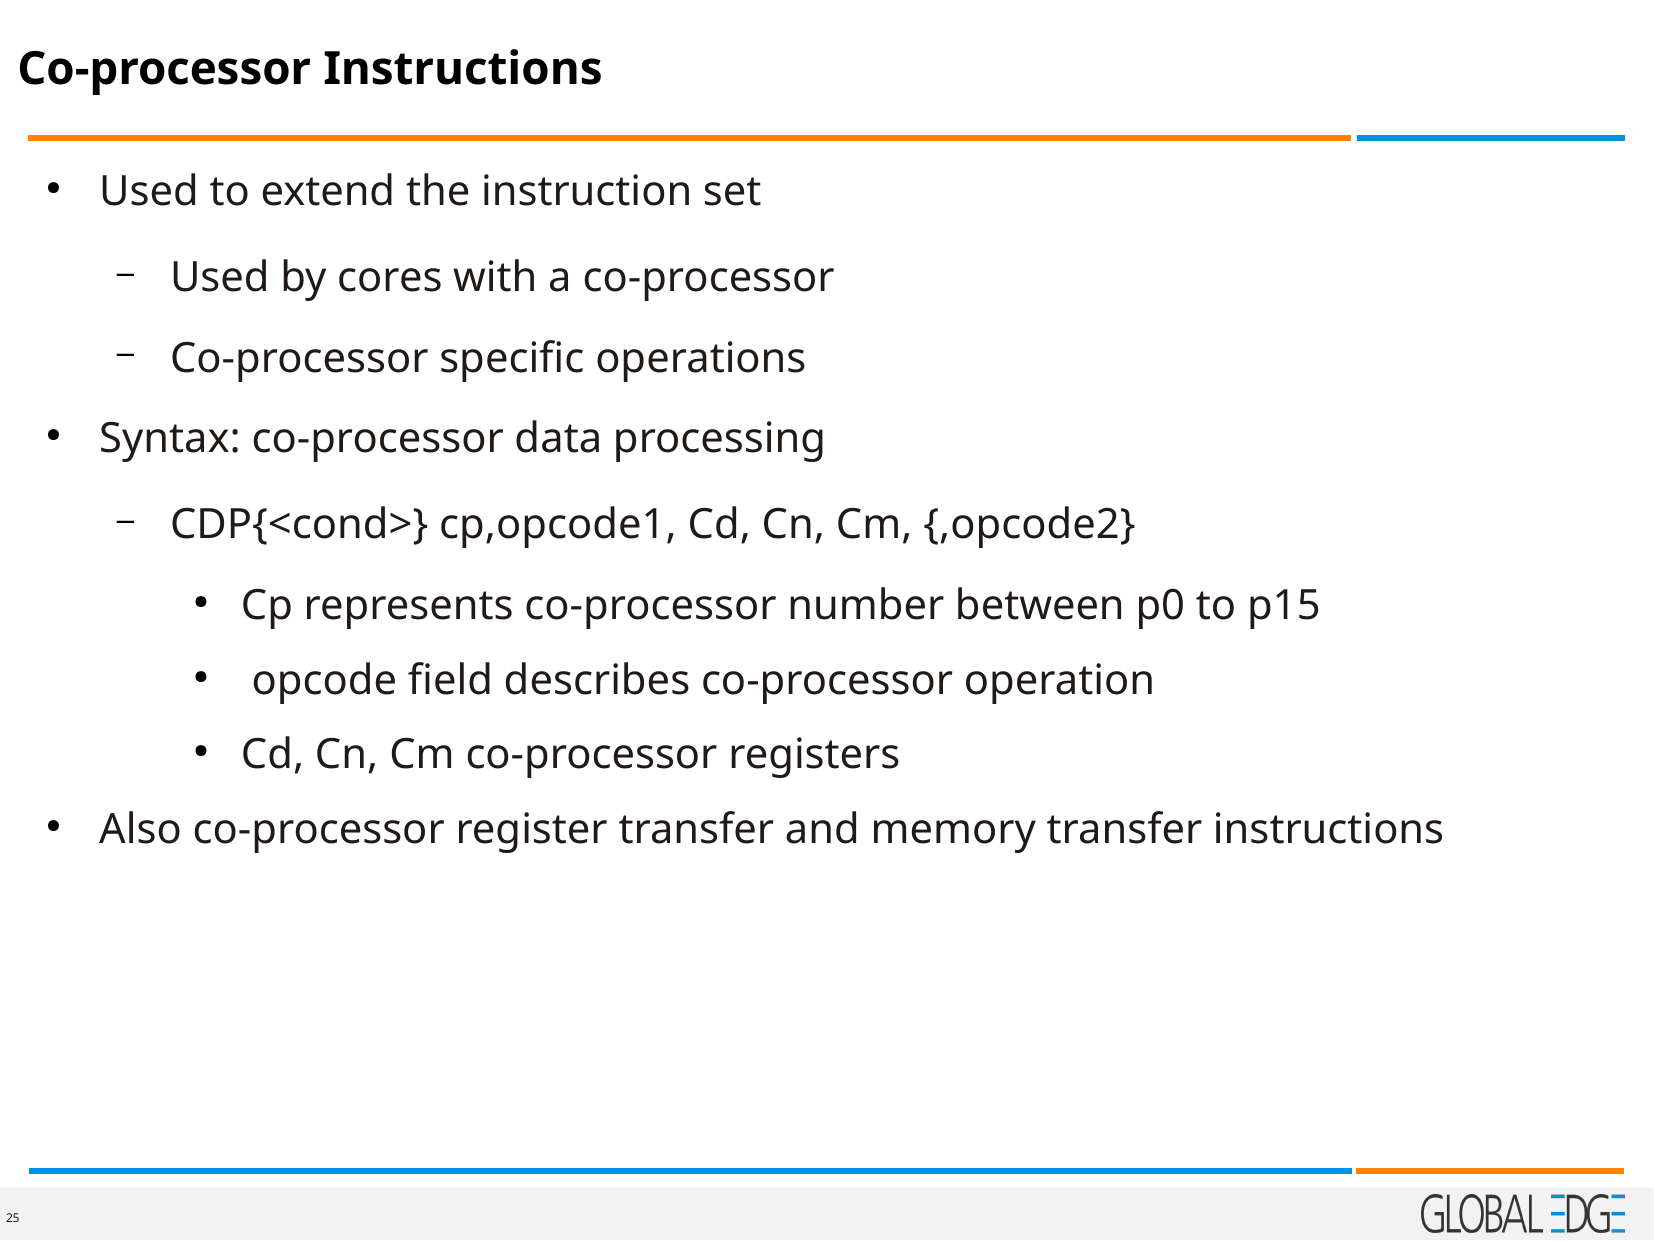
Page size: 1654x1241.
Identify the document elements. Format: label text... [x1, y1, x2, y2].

title Co-processor Instructions [17, 18, 1499, 115]
picture [1421, 1194, 1625, 1233]
list Used to extend the instruction set Used by cores with a co-processor Co-processor specific operations Syntax: co-processor data processing CDP{<cond>} cp,opcode1, Cd, Cn, Cm, {,opcode2} Cp represents co-processor number between p0 to p15 opcode field describes co-processor operation Cd, Cn, Cm co-processor registers Also co-processor register transfer and memory transfer instructions [28, 160, 1625, 1153]
